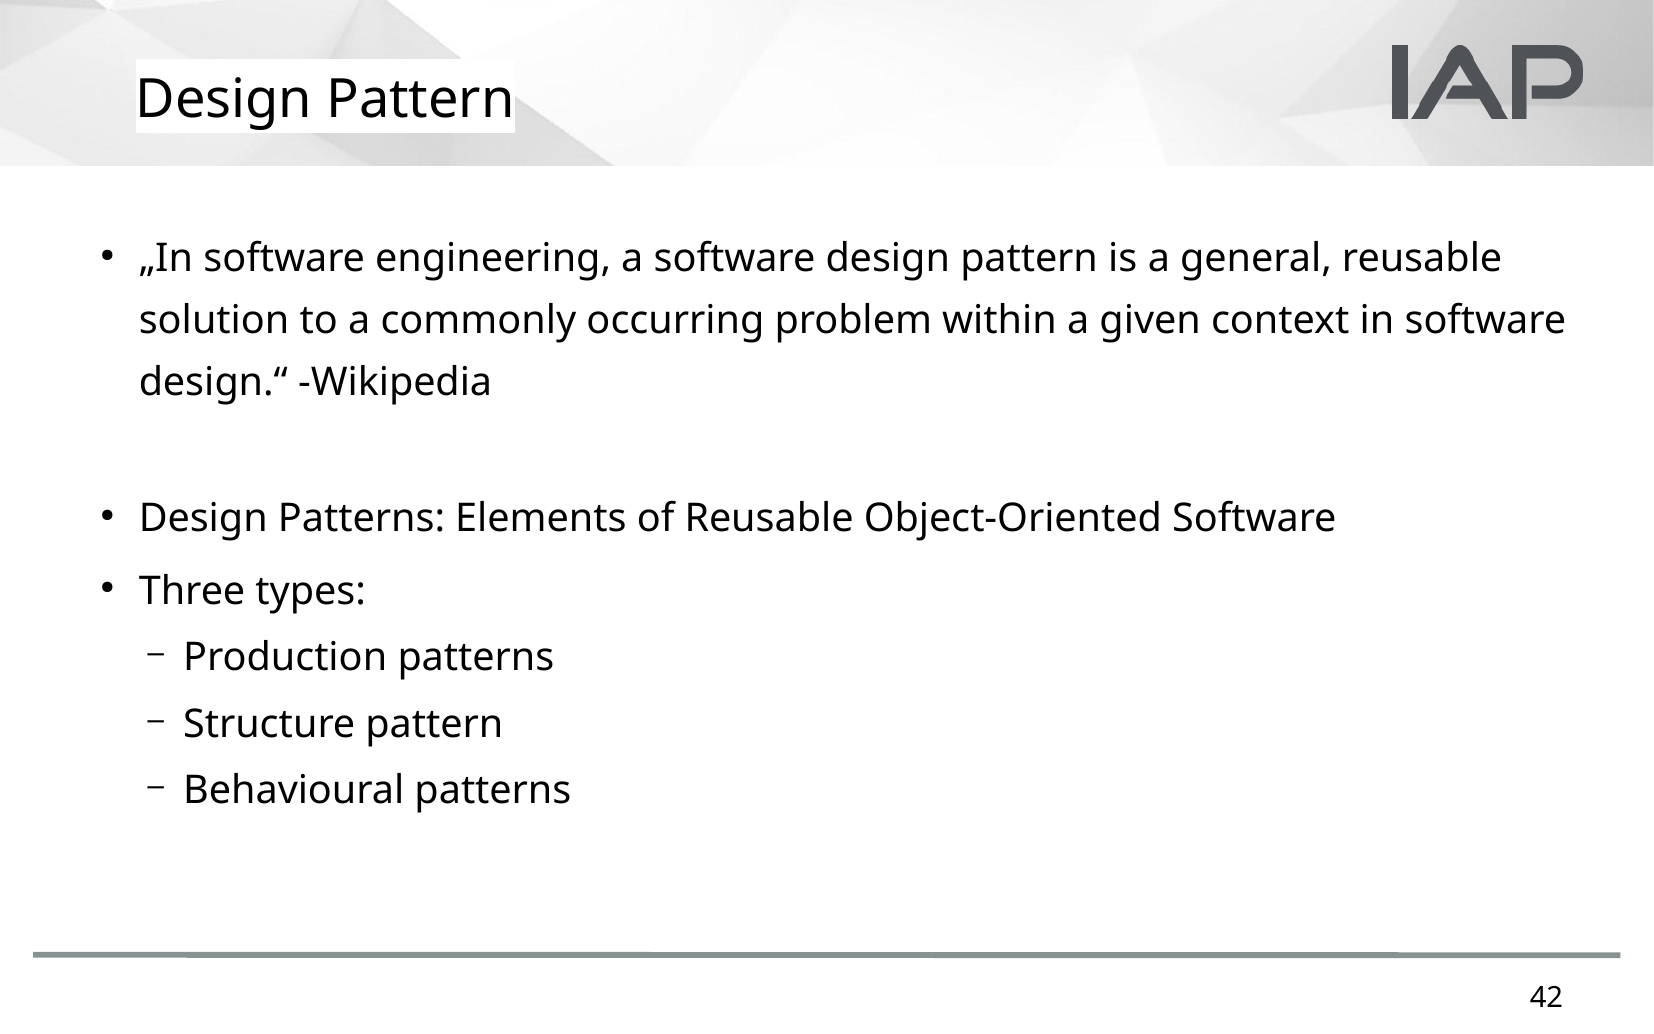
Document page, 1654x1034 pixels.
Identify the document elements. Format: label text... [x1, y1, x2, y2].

picture [0, 0, 1654, 166]
list „In software engineering, a software design pattern is a general, reusable solution to a commonly occurring problem within a given context in software design.“ -Wikipedia Design Patterns: Elements of Reusable Object-Oriented Software Three types: Production patterns Structure pattern Behavioural patterns [82, 221, 1571, 916]
title Design Pattern [135, 41, 1264, 152]
